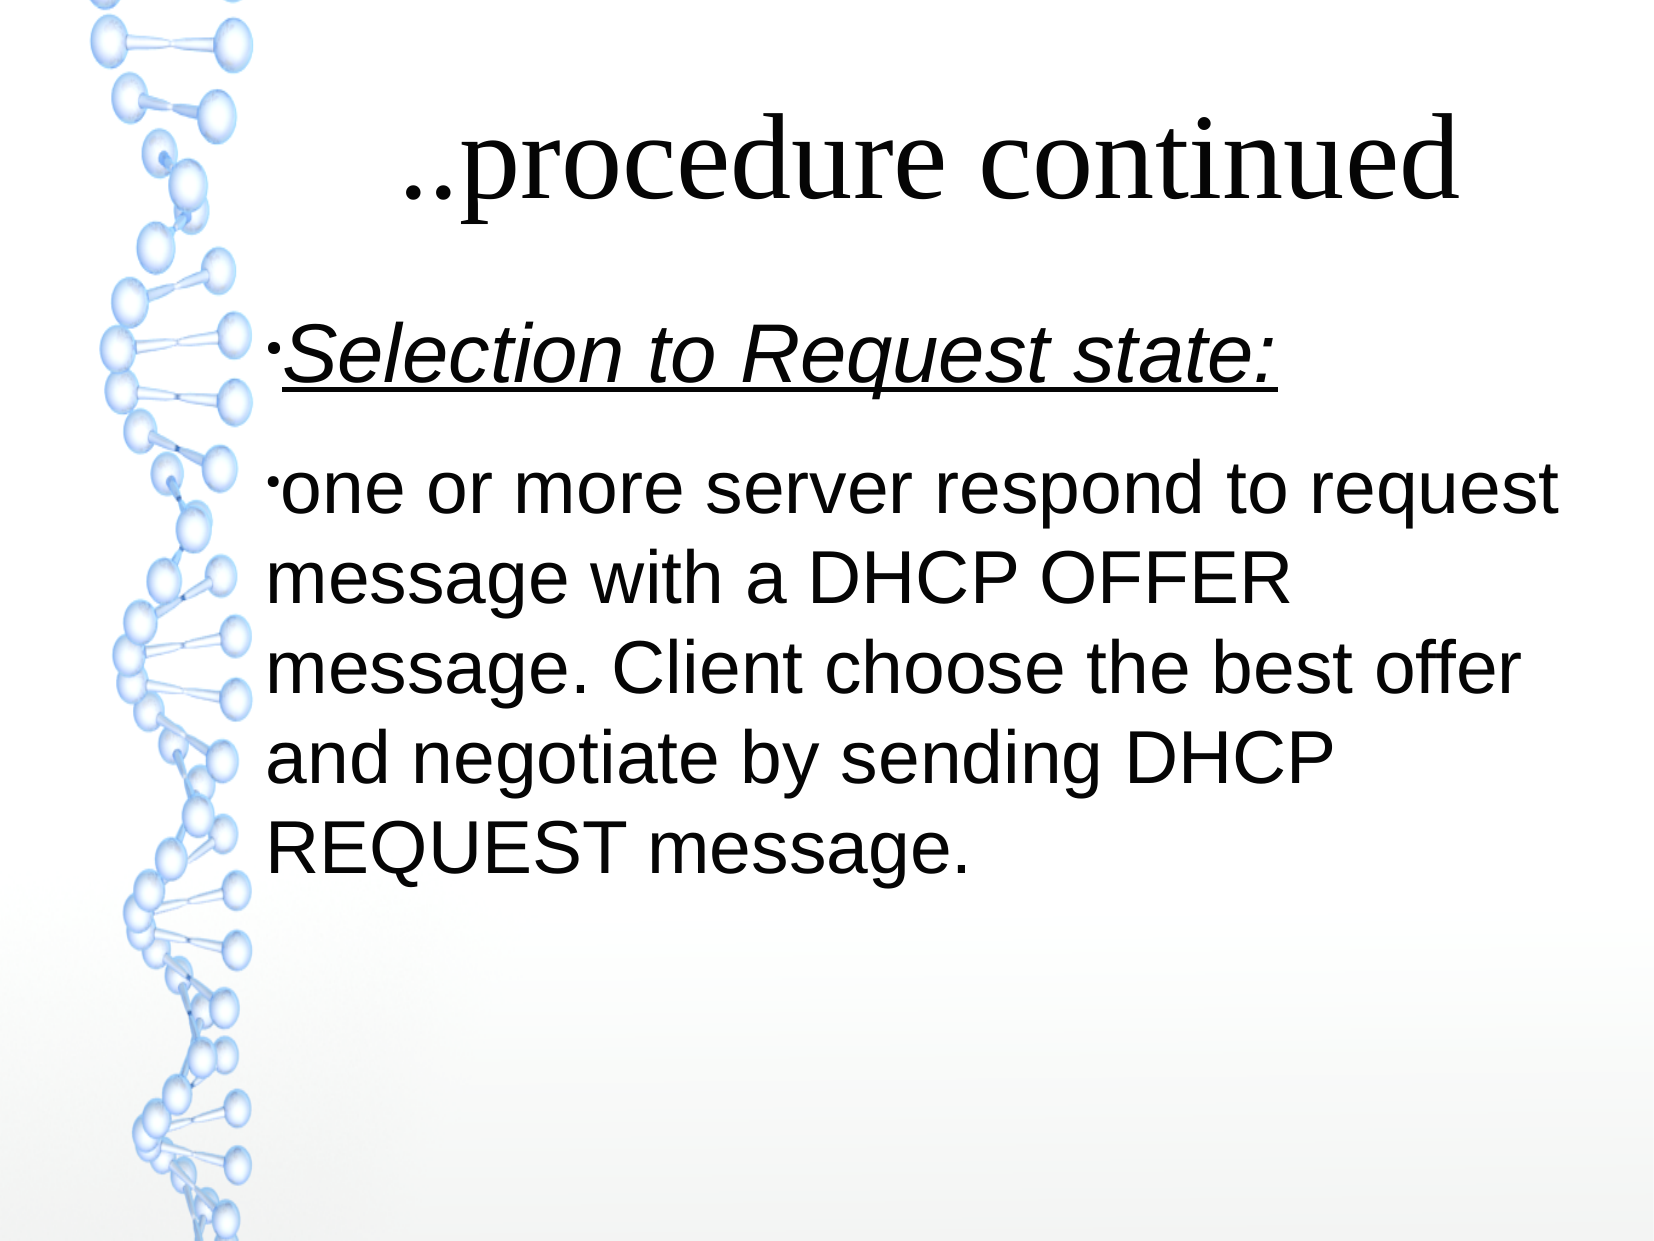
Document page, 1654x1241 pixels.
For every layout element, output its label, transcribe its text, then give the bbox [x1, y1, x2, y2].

title ..procedure continued [265, 47, 1595, 252]
picture [0, 0, 1654, 1241]
list Selection to Request state: one or more server respond to request message with a DHCP OFFER message. Client choose the best offer and negotiate by sending DHCP REQUEST message. [265, 299, 1595, 1019]
